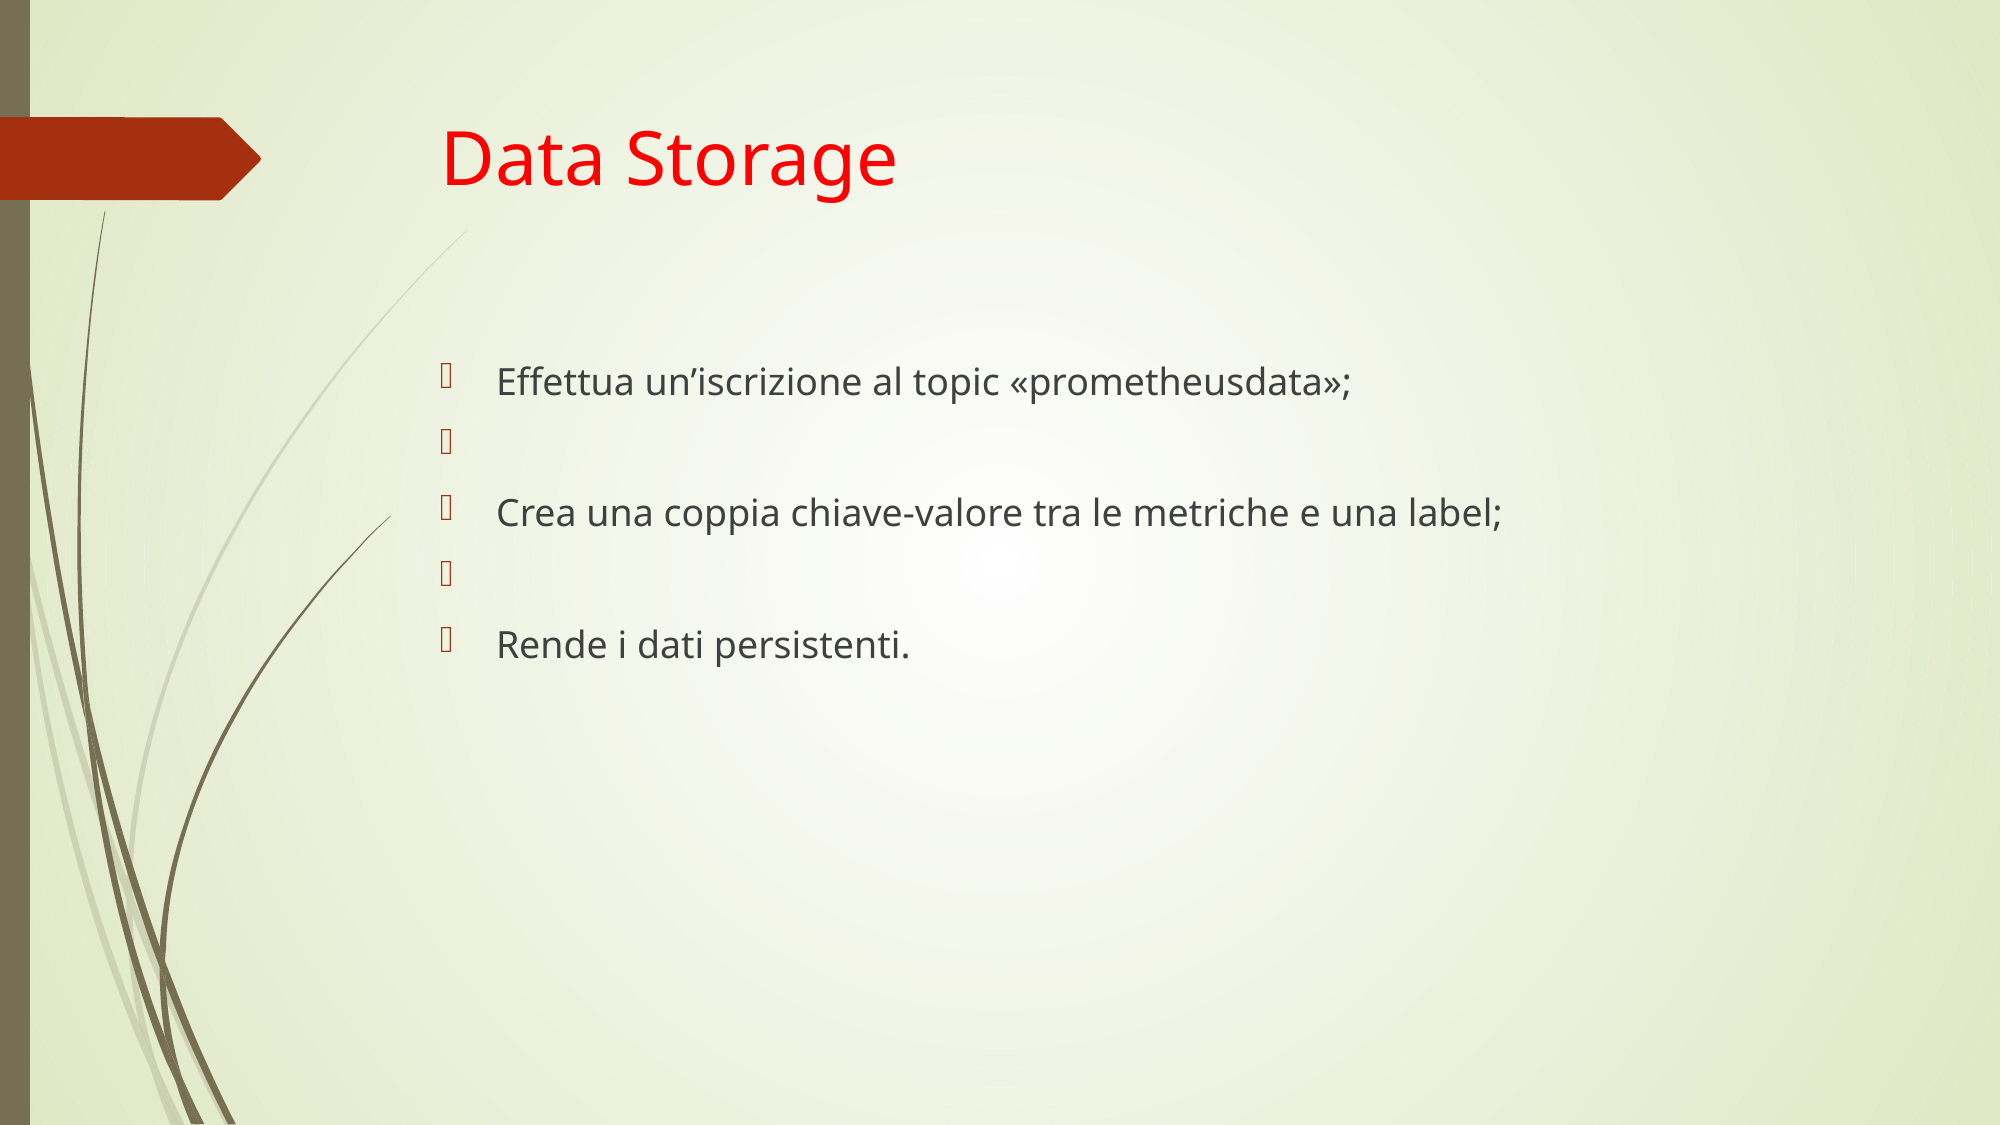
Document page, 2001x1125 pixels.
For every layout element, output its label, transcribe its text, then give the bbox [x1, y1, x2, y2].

list Effettua un’iscrizione al topic «prometheusdata»; Crea una coppia chiave-valore tra le metriche e una label; Rende i dati persistenti. [424, 350, 1888, 970]
title Data Storage [425, 102, 1888, 313]
